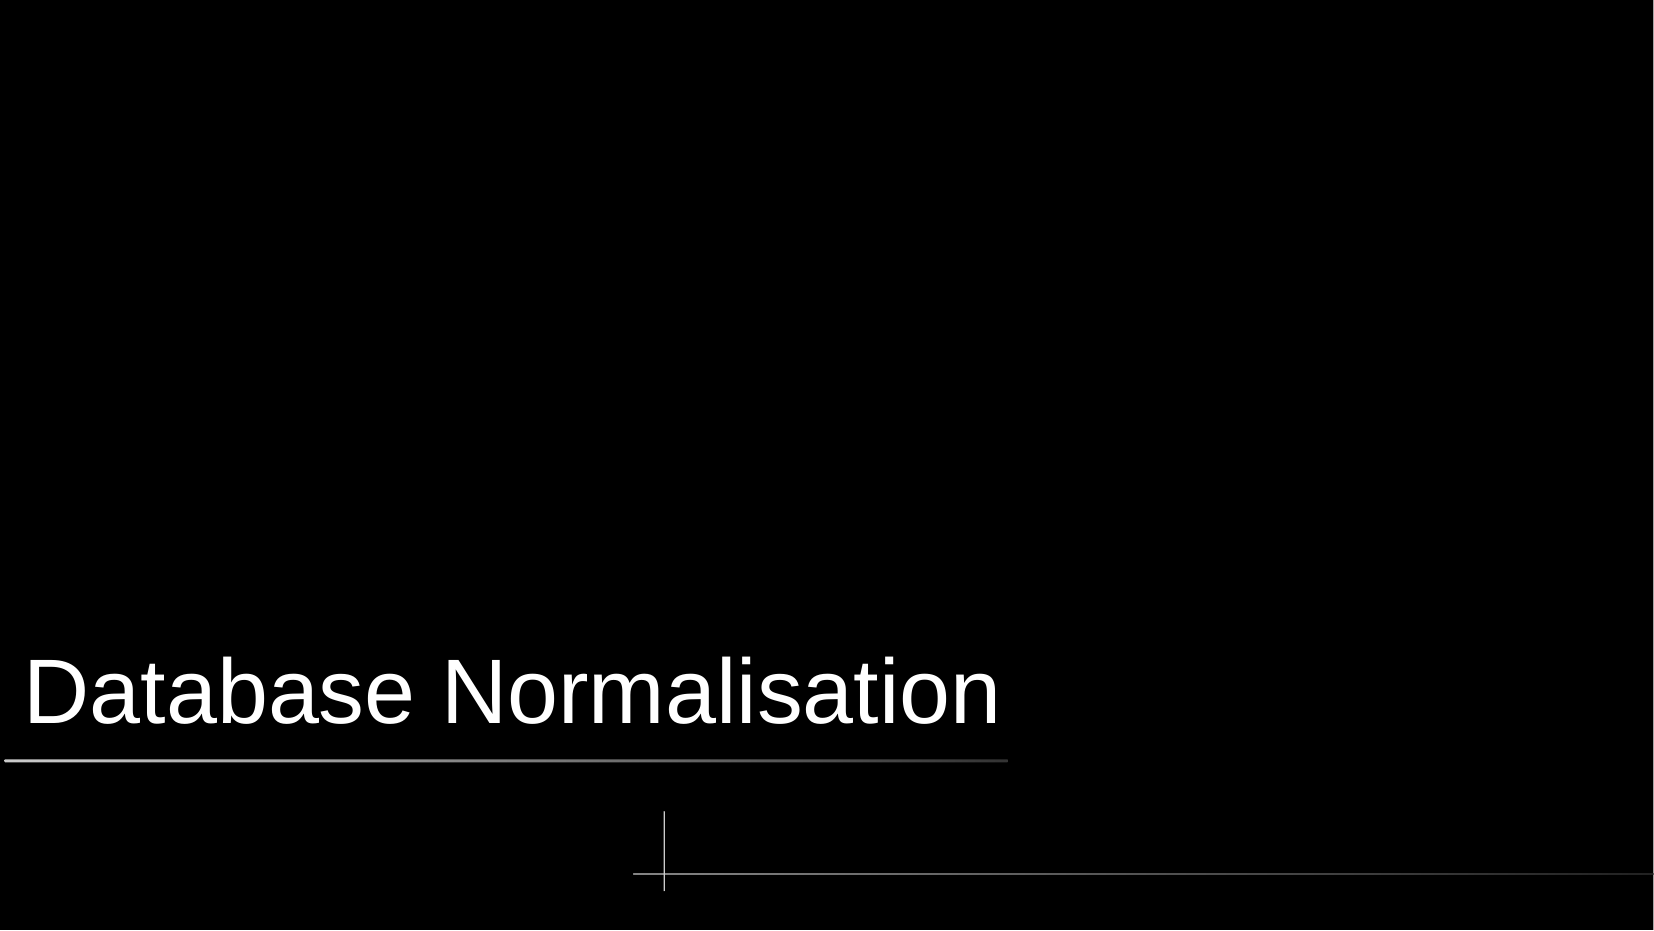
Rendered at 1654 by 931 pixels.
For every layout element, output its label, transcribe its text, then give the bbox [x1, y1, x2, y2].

title Database Normalisation [23, 637, 1501, 746]
